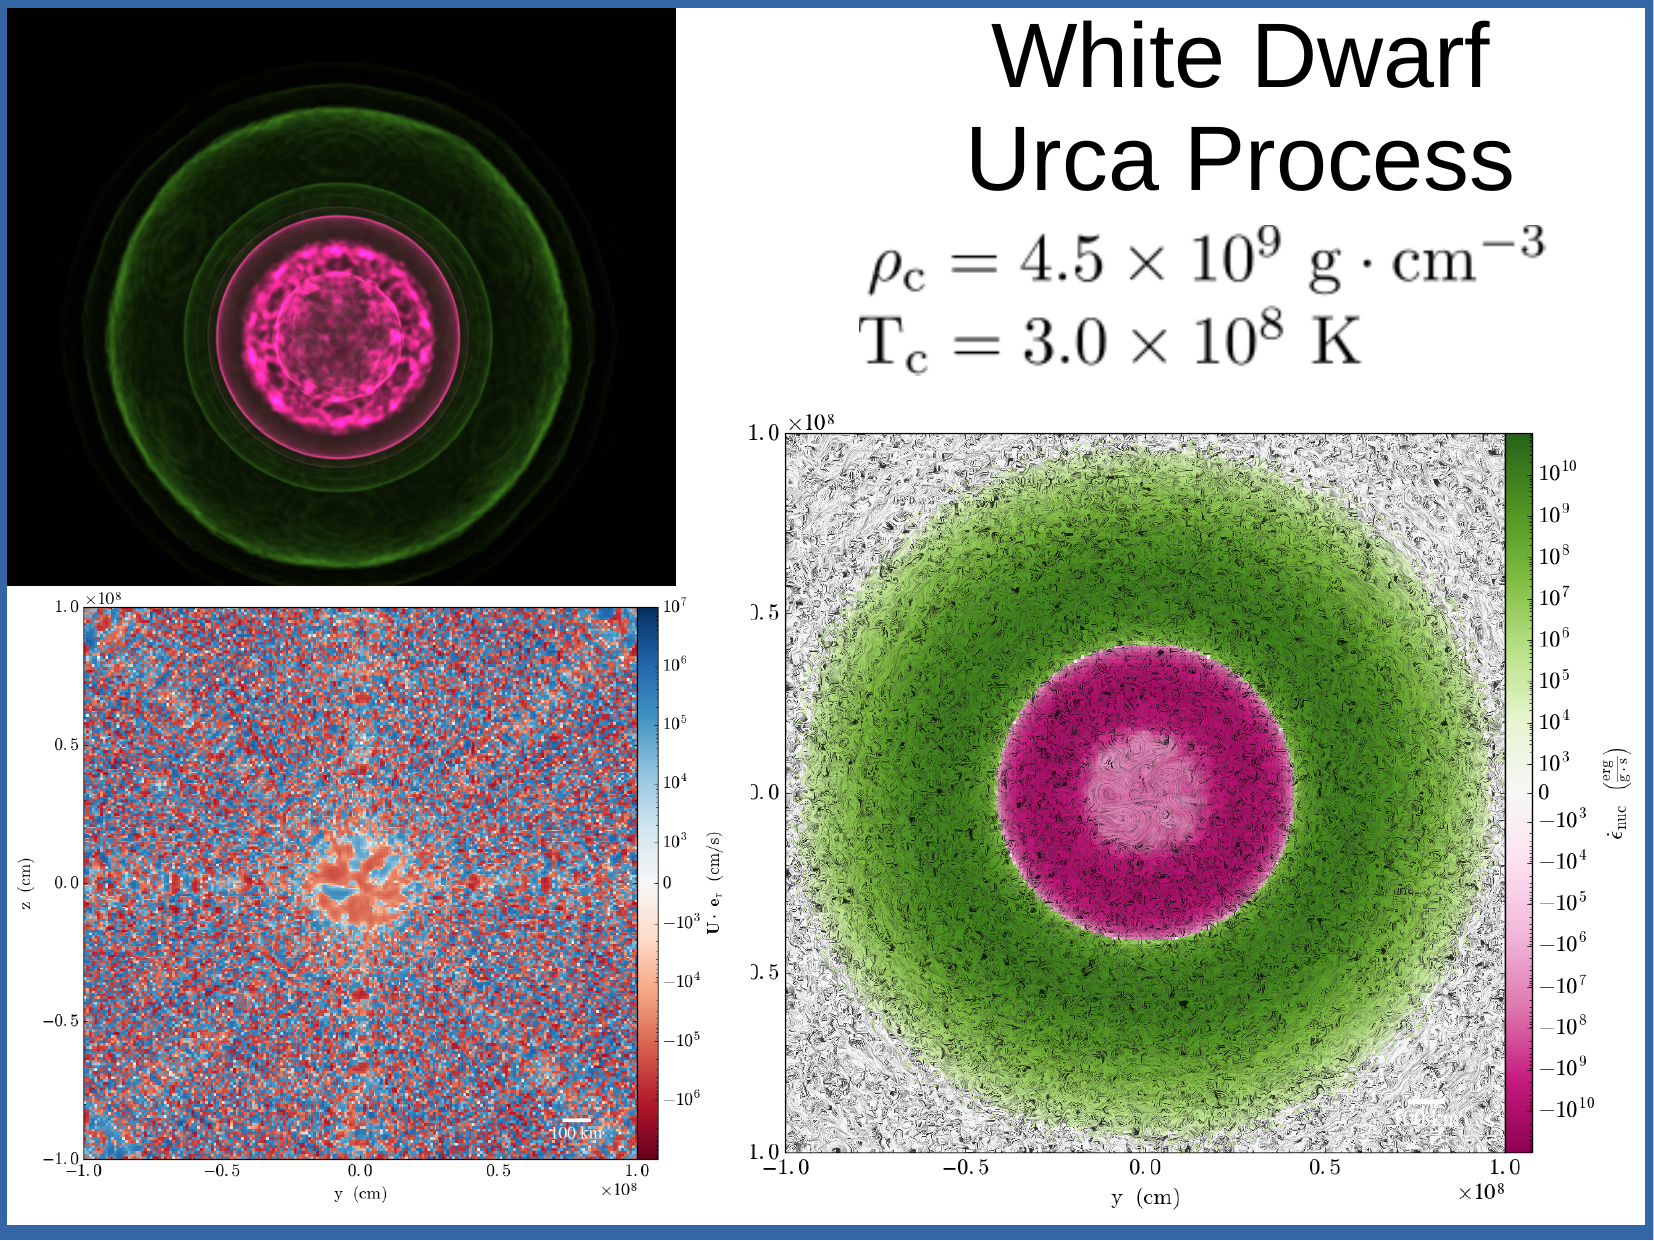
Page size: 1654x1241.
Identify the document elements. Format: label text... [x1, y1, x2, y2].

picture [7, 8, 1645, 1225]
title White Dwarf Urca Process [885, 8, 1598, 211]
picture [859, 225, 1546, 376]
